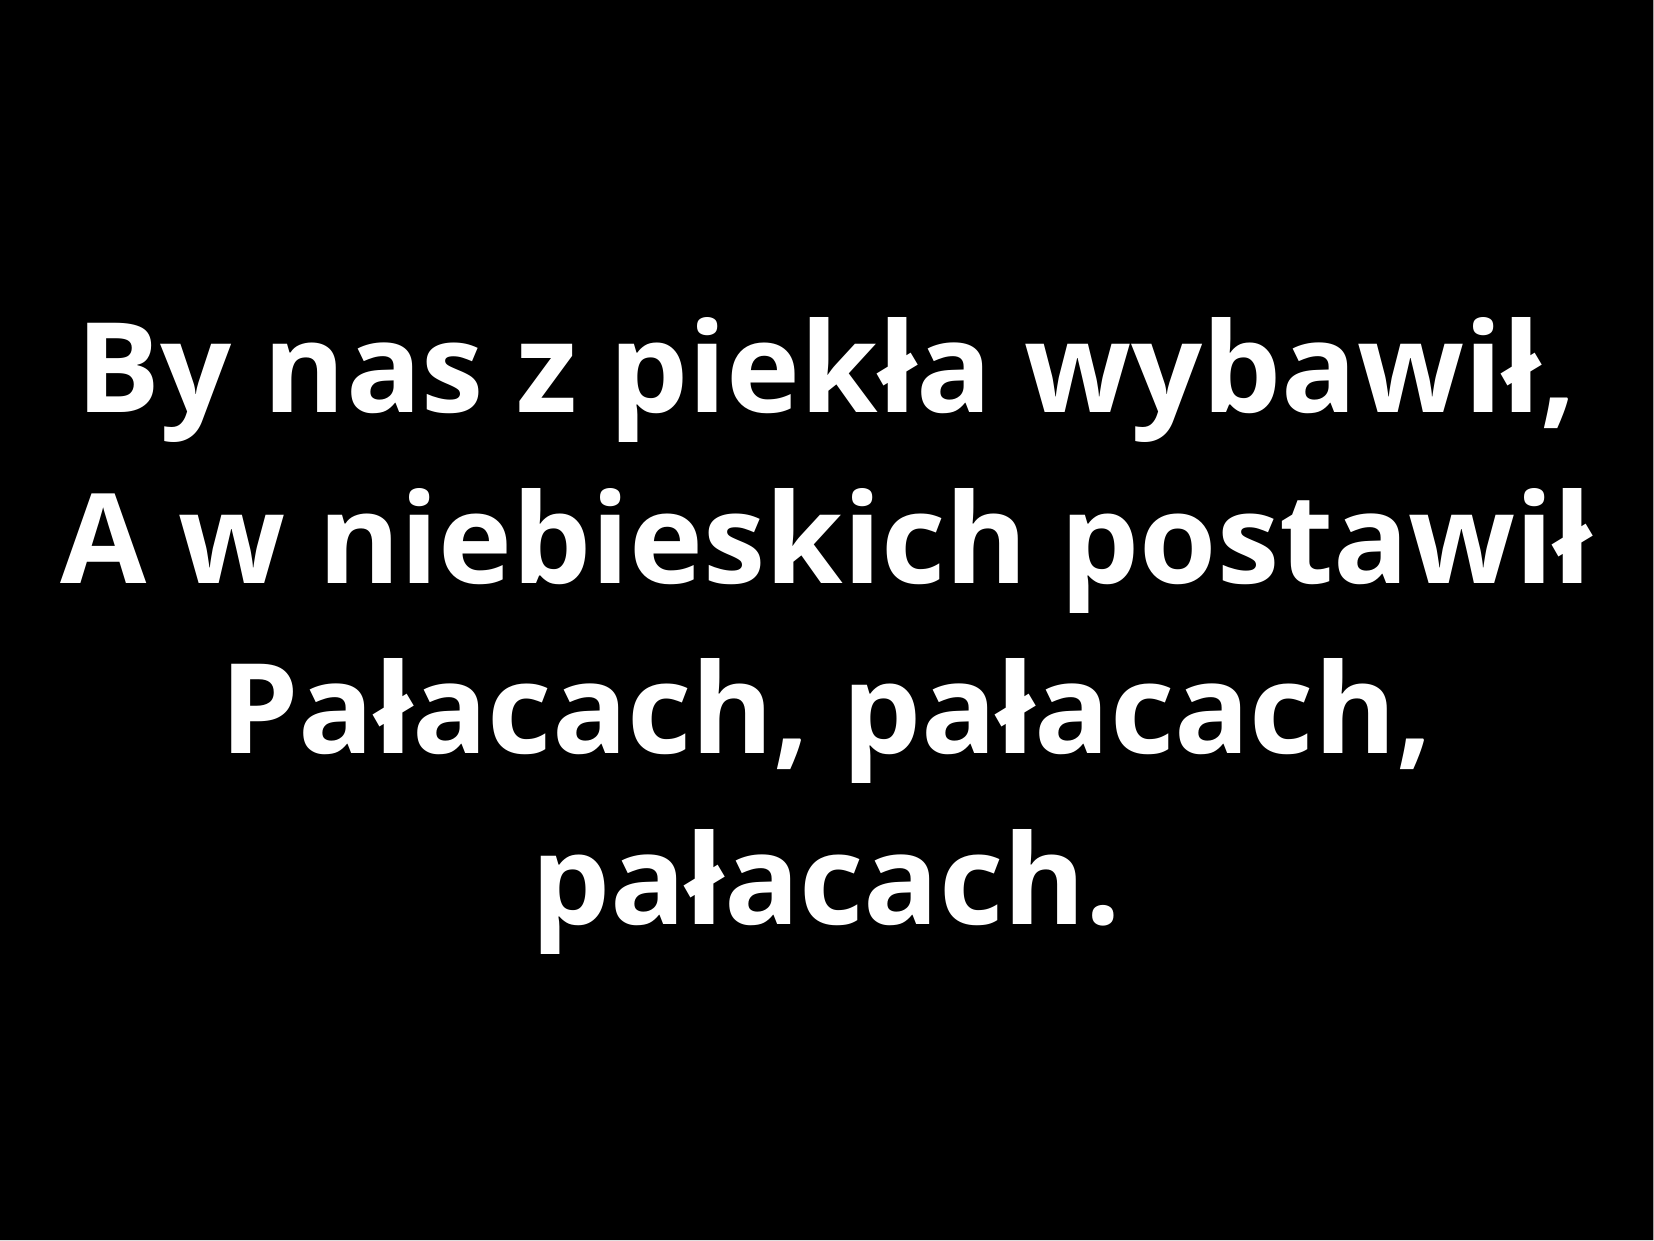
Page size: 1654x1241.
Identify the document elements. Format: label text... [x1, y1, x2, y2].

title By nas z piekła wybawił, A w niebieskich postawił Pałacach, pałacach, pałacach. [0, 0, 1654, 1241]
